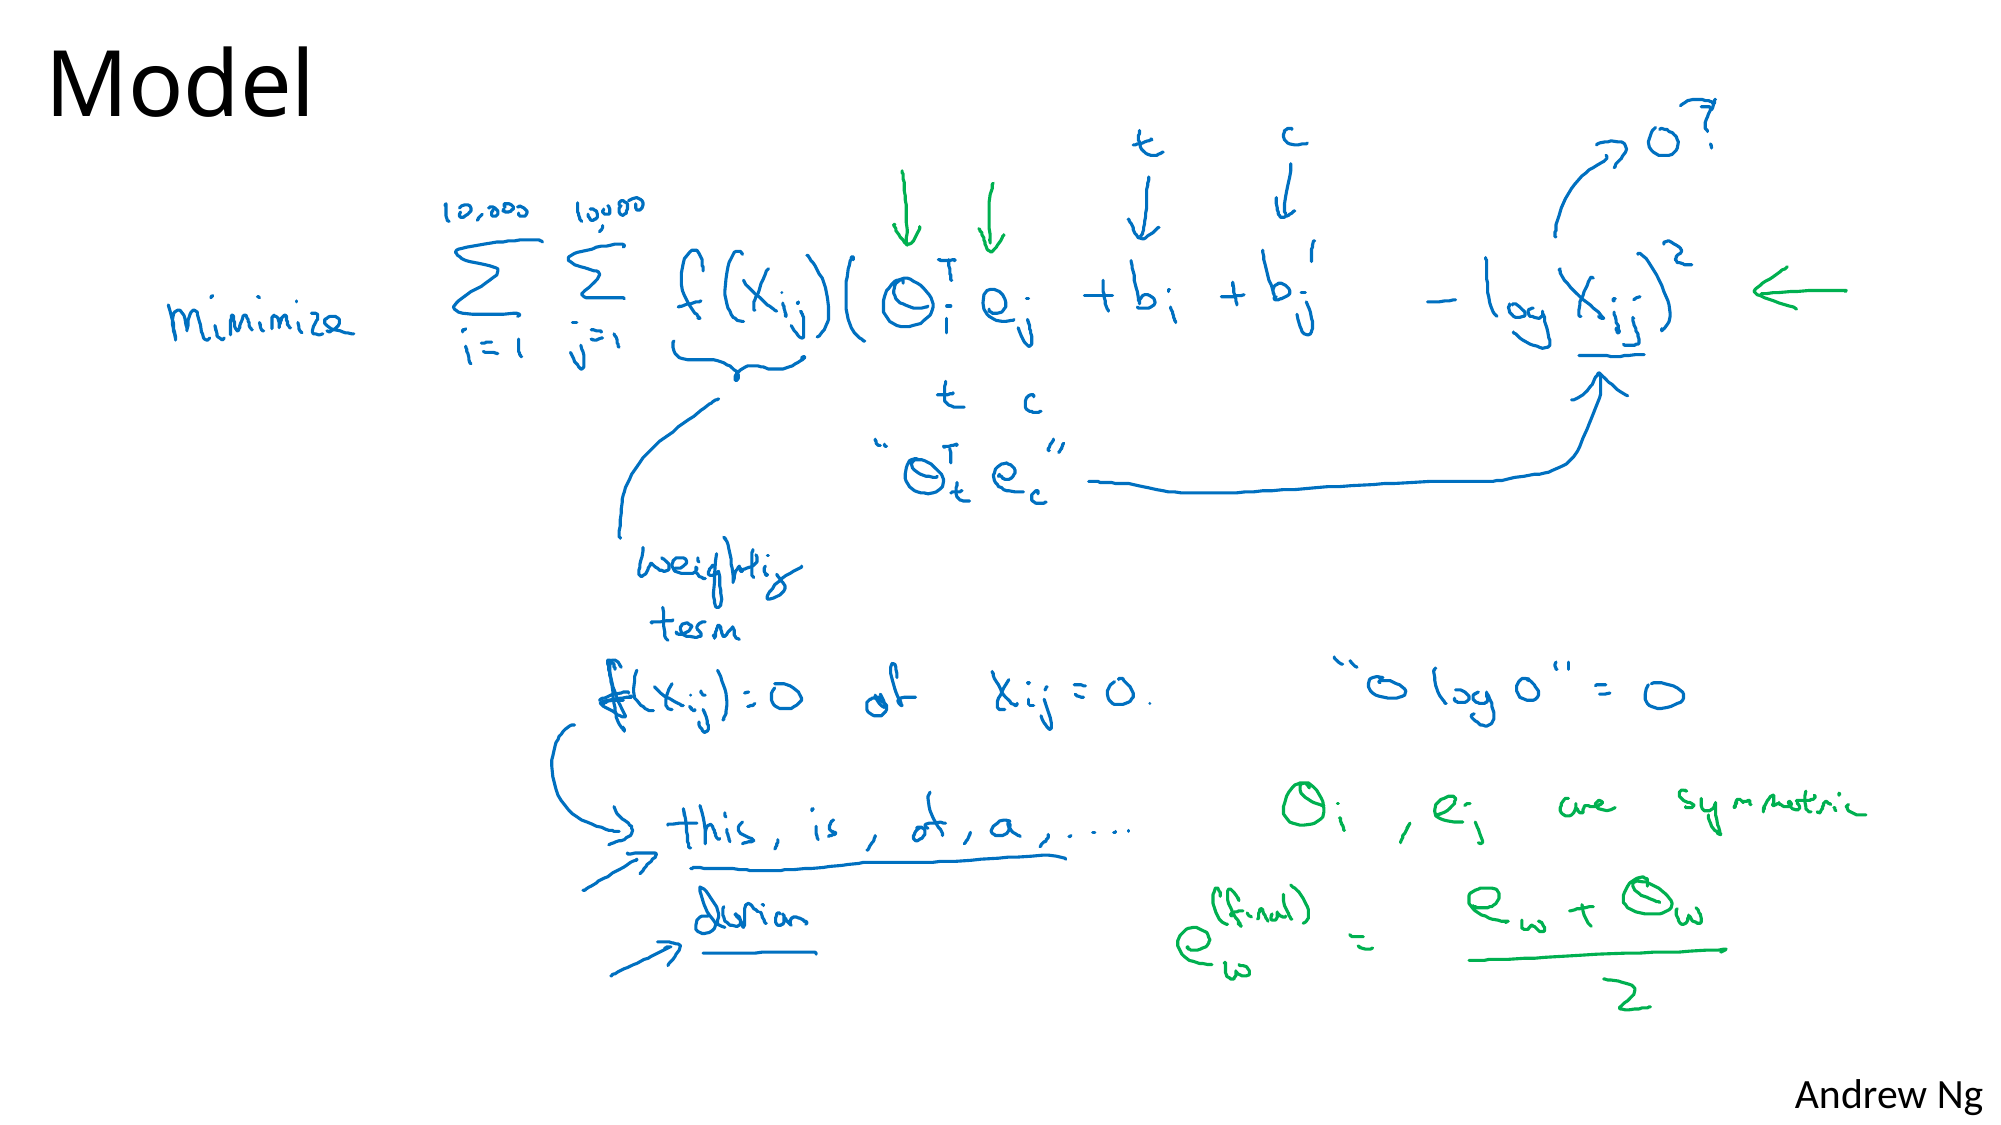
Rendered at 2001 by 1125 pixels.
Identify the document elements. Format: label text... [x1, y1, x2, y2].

picture [164, 95, 1871, 1015]
title Model [30, 29, 2000, 248]
